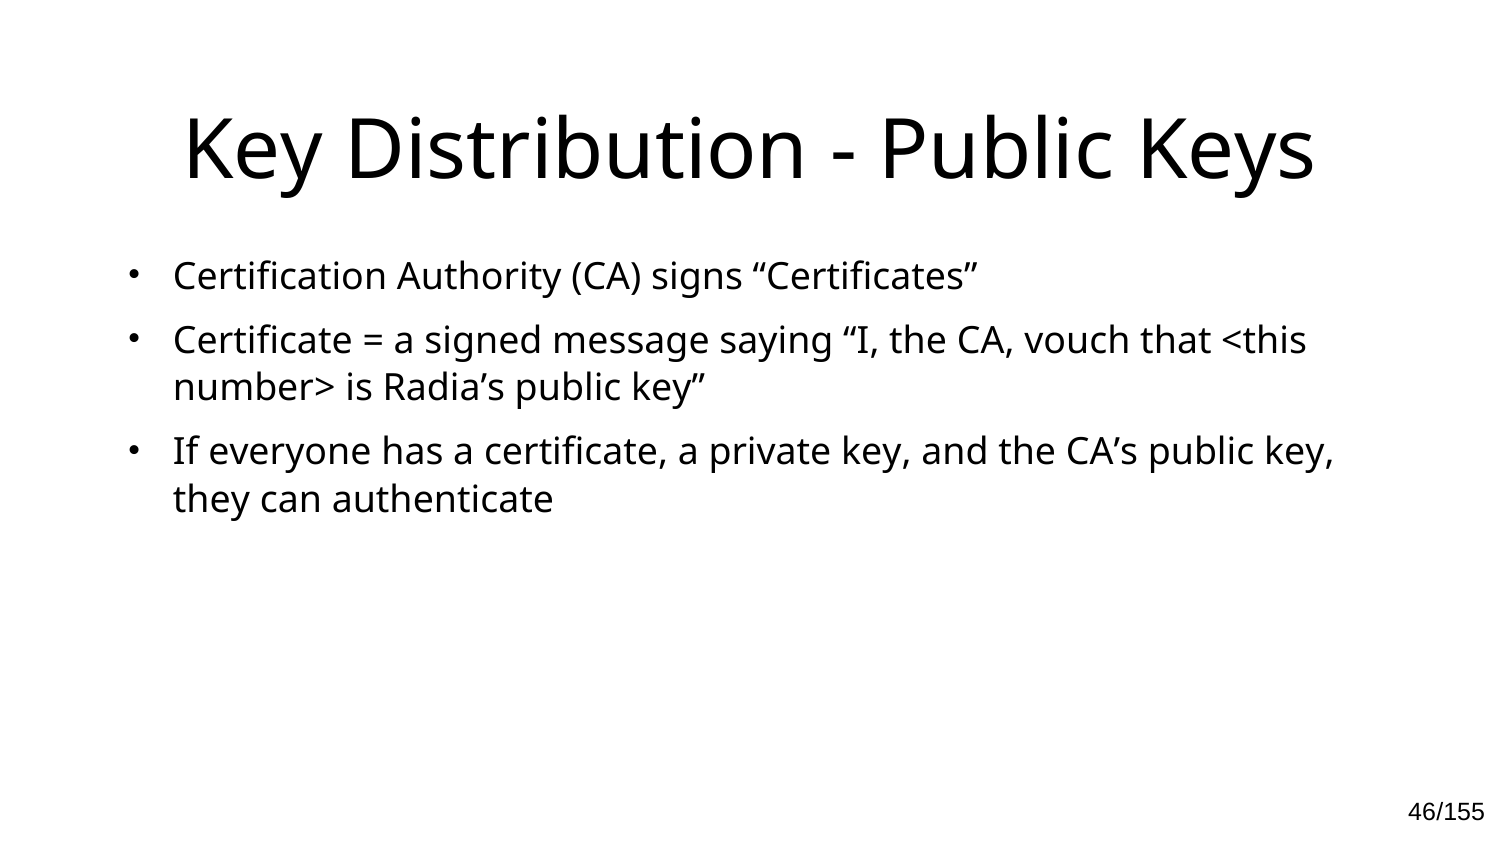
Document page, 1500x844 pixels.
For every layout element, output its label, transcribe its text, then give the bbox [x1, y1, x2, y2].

list Certification Authority (CA) signs “Certificates” Certificate = a signed message saying “I, the CA, vouch that <this number> is Radia’s public key” If everyone has a certificate, a private key, and the CA’s public key, they can authenticate [112, 243, 1388, 785]
title Key Distribution - Public Keys [112, 56, 1388, 235]
